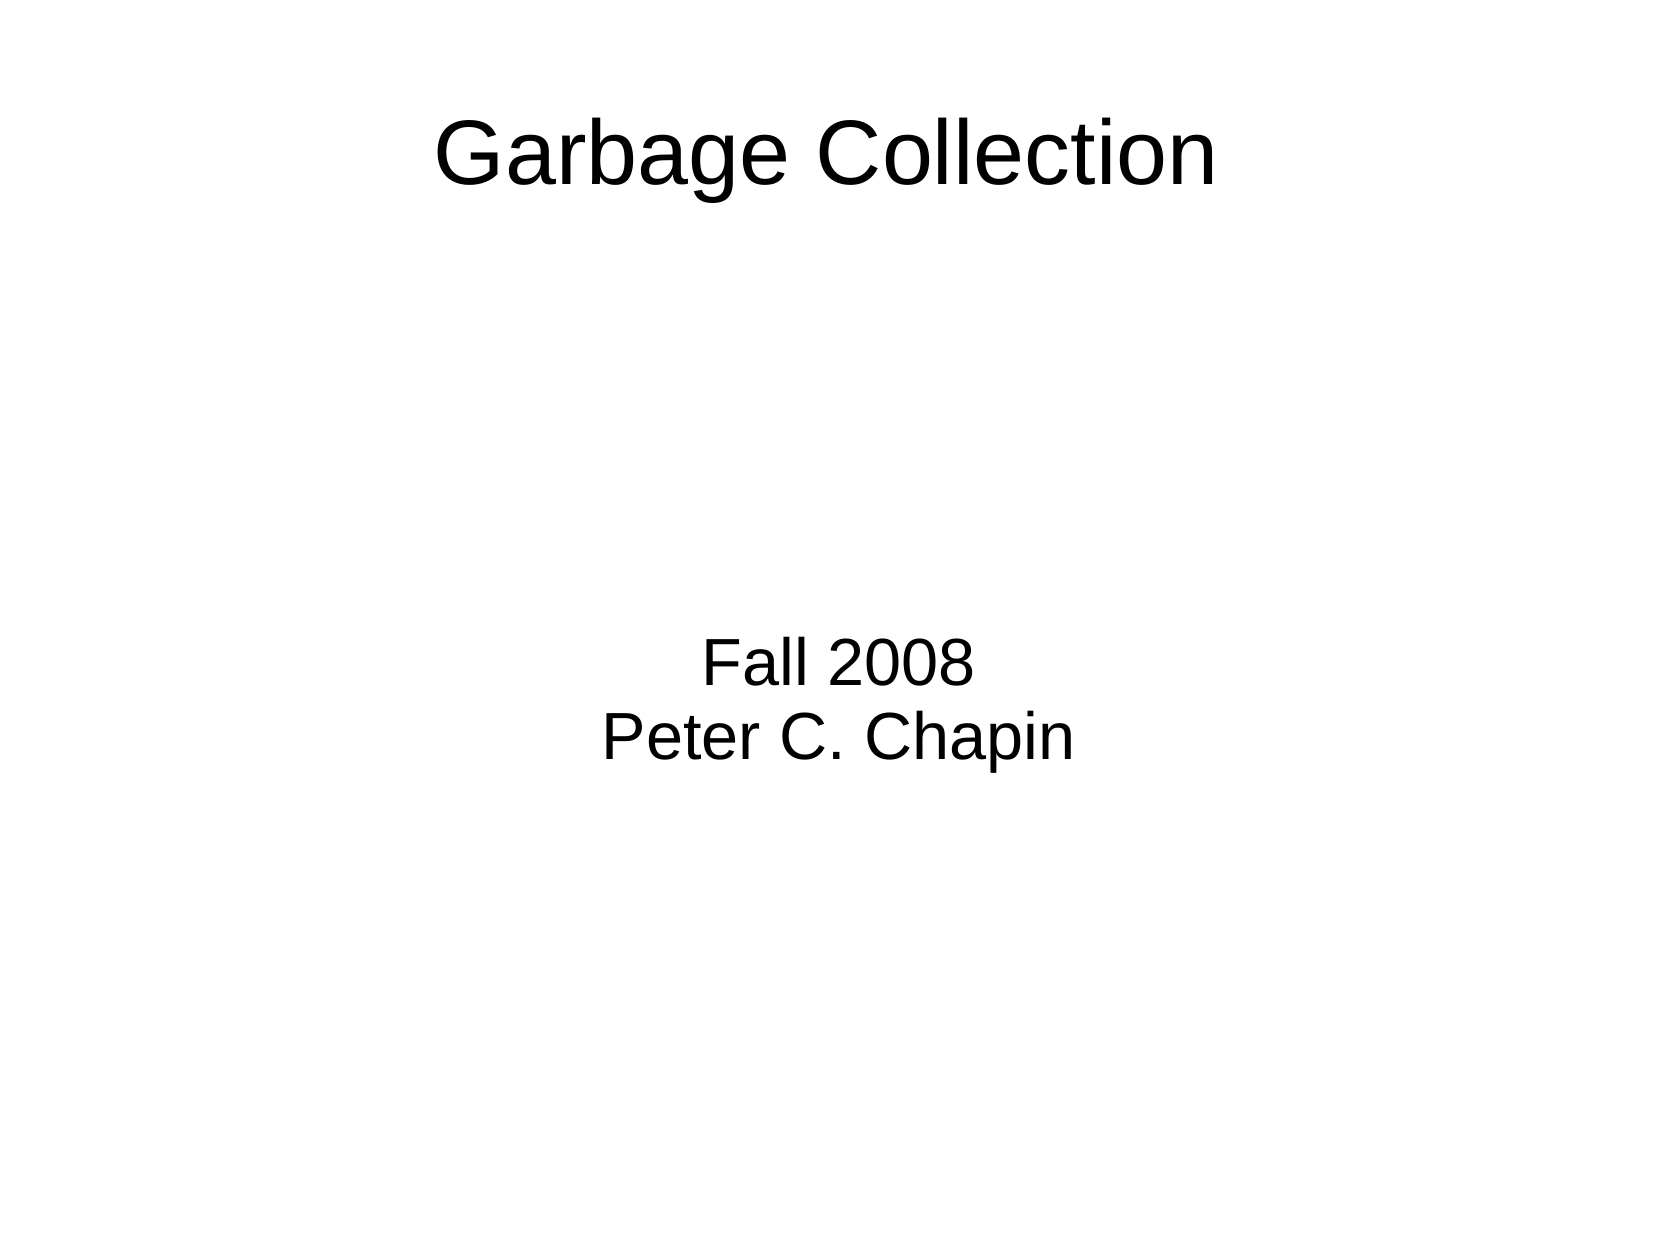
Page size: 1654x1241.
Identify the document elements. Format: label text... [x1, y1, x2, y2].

subtitle Fall 2008 Peter C. Chapin [76, 297, 1565, 1102]
title Garbage Collection [82, 56, 1571, 250]
